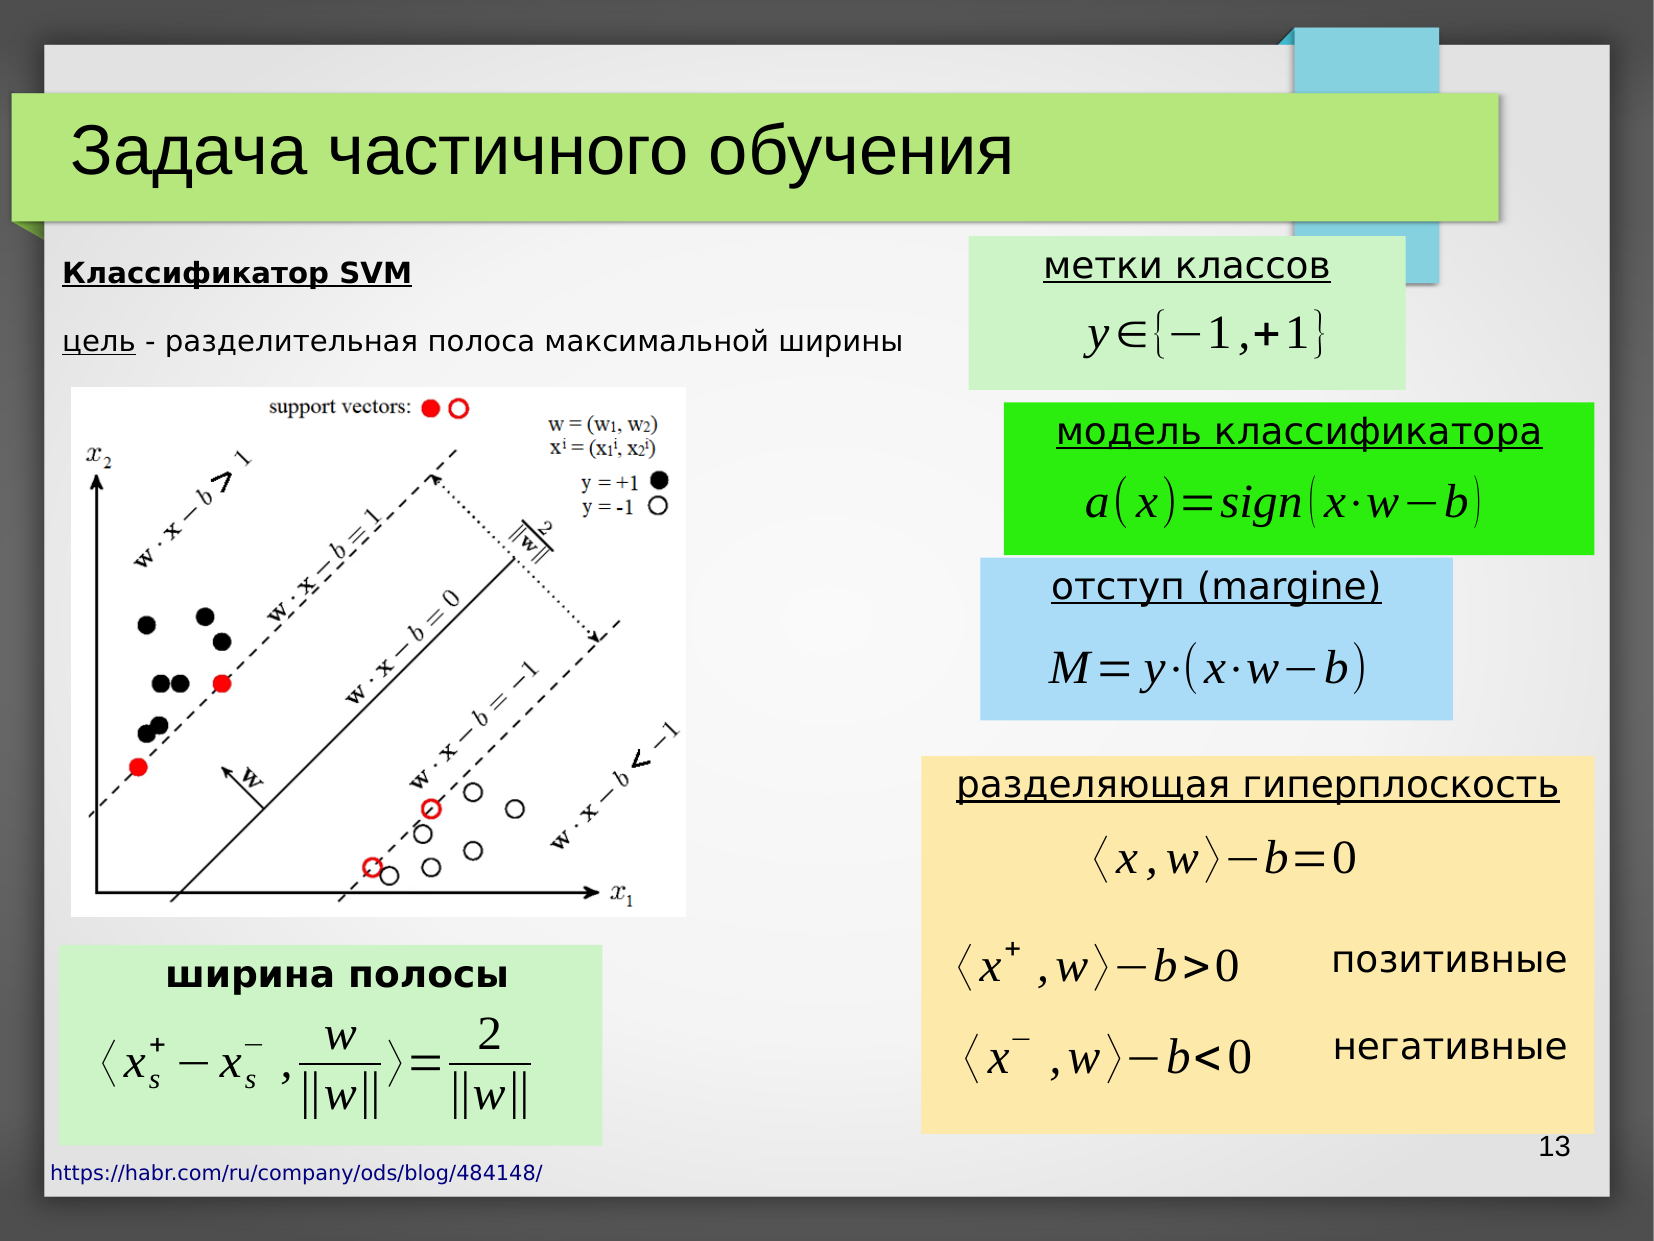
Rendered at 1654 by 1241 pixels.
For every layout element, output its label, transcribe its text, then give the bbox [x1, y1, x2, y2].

text_box ширина полосы [59, 944, 603, 1146]
text_box https://habr.com/ru/company/ods/blog/484148/ [35, 1153, 579, 1193]
picture [0, 0, 1654, 1241]
title Задача частичного обучения [70, 110, 1134, 190]
text_box модель классификатора [1003, 402, 1595, 556]
chart [1074, 307, 1338, 363]
chart [950, 932, 1246, 994]
text_box Классификатор SVM цель - разделительная полоса максимальной ширины [47, 248, 957, 367]
text_box отступ (margine) [980, 557, 1453, 721]
chart [1076, 472, 1489, 532]
chart [1086, 831, 1364, 886]
text_box метки классов [968, 236, 1406, 390]
chart [1039, 639, 1375, 697]
chart [94, 1007, 540, 1123]
text_box разделяющая гиперплоскость позитивные негативные [921, 755, 1595, 1134]
chart [957, 1027, 1259, 1090]
